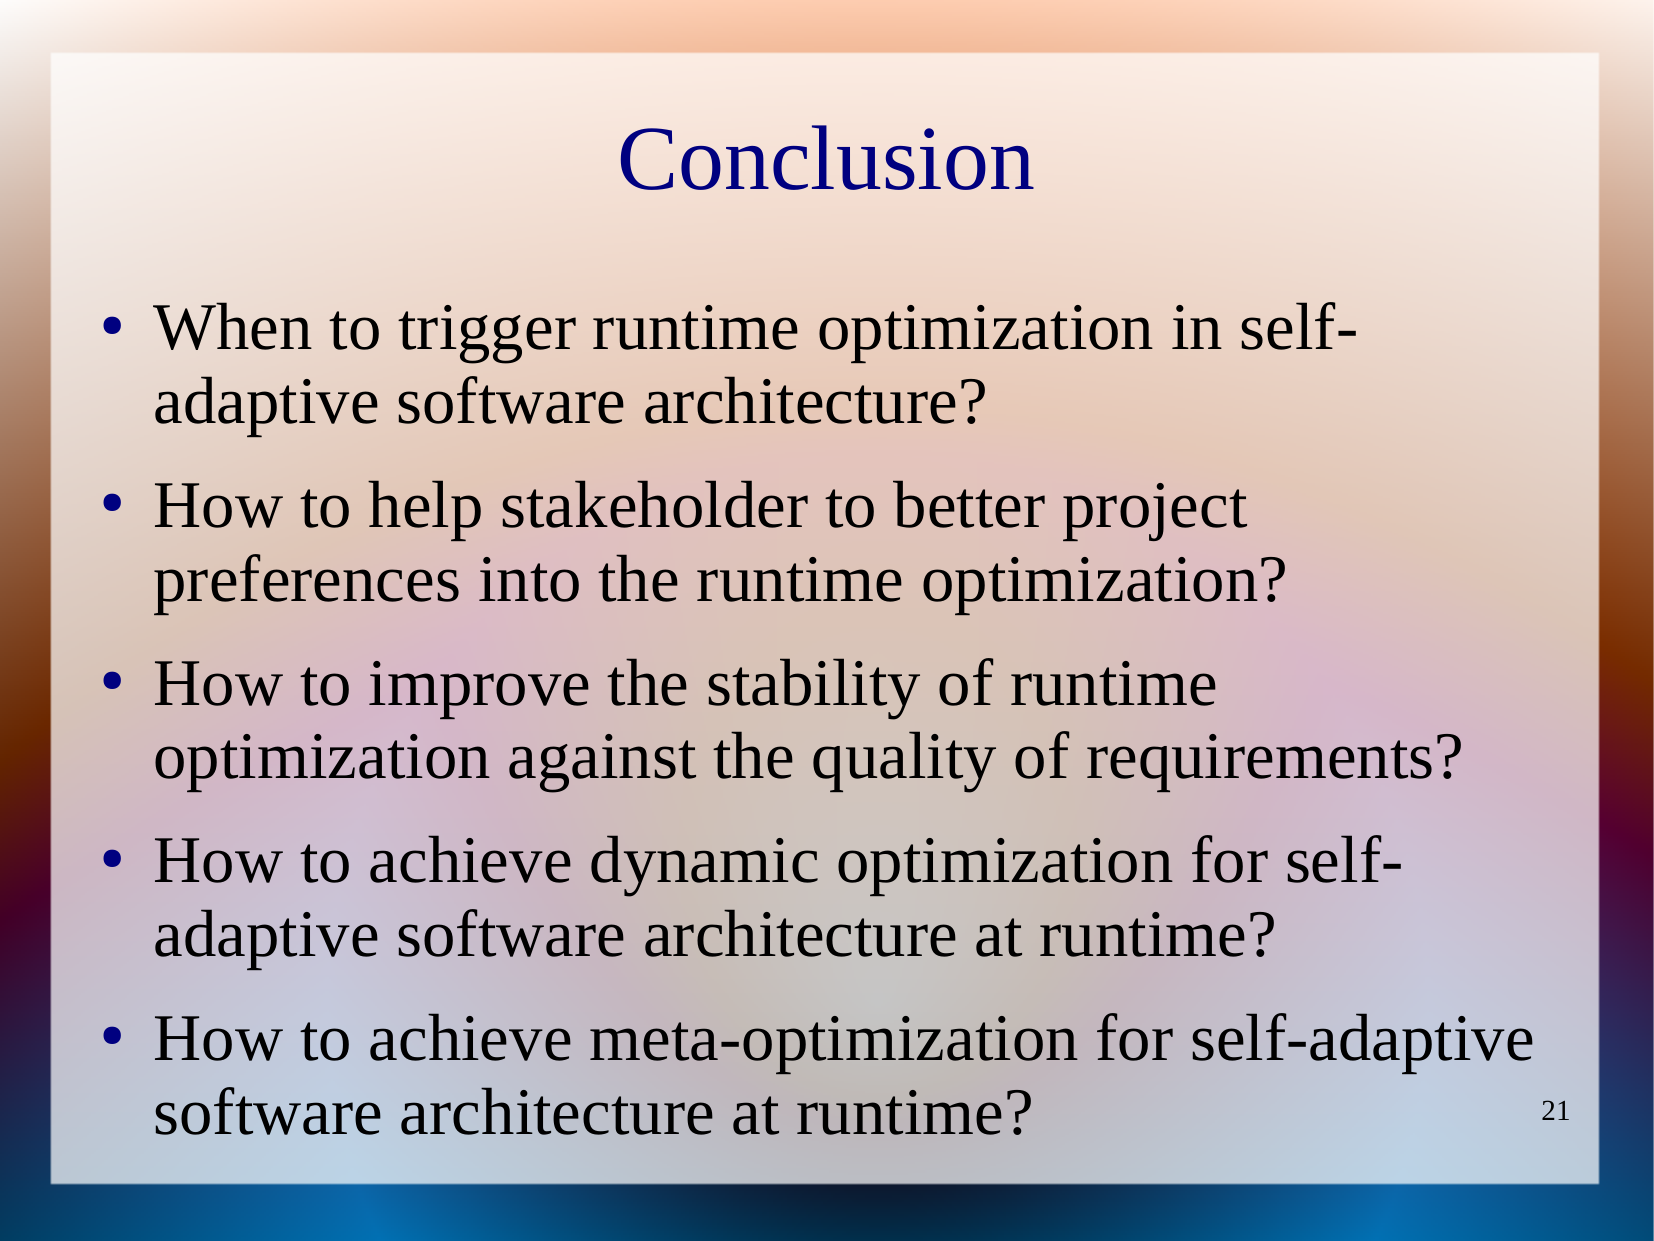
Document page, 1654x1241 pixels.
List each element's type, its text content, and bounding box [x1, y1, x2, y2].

picture [0, 0, 1654, 1241]
list When to trigger runtime optimization in self-adaptive software architecture? How to help stakeholder to better project preferences into the runtime optimization? How to improve the stability of runtime optimization against the quality of requirements? How to achieve dynamic optimization for self-adaptive software architecture at runtime? How to achieve meta-optimization for self-adaptive software architecture at runtime? [82, 290, 1571, 1149]
title Conclusion [82, 62, 1571, 256]
